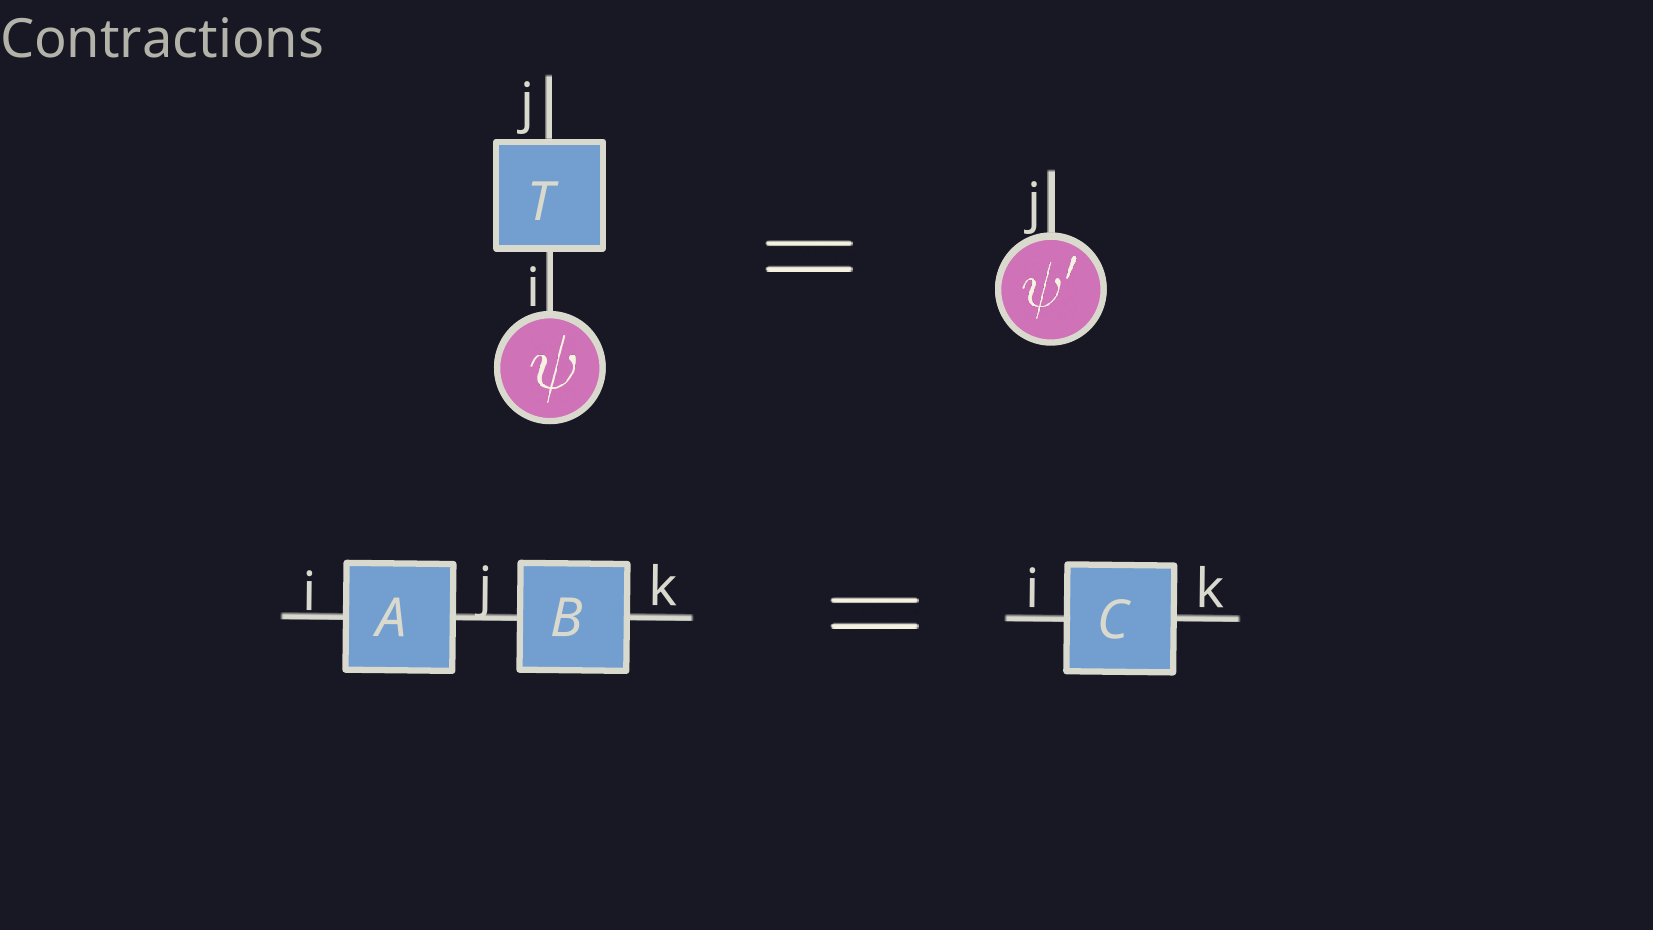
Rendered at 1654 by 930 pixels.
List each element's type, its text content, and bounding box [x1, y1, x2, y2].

text_box C [1081, 572, 1153, 660]
text_box j [1013, 155, 1060, 242]
picture [510, 613, 520, 621]
text_box [519, 562, 628, 671]
picture [530, 335, 576, 403]
text_box j [505, 55, 552, 142]
text_box B [534, 571, 606, 658]
text_box [497, 314, 603, 422]
picture [452, 613, 463, 620]
text_box Contractions [0, 0, 1624, 75]
picture [279, 612, 288, 619]
text_box [496, 141, 604, 249]
picture [1022, 255, 1077, 319]
picture [830, 597, 919, 629]
text_box T [512, 155, 583, 242]
picture [626, 613, 633, 620]
text_box i [287, 544, 334, 632]
text_box i [1010, 622, 1057, 628]
text_box k [633, 539, 693, 627]
picture [333, 613, 346, 620]
text_box j [463, 539, 511, 627]
text_box [1066, 564, 1175, 673]
text_box i [512, 241, 557, 327]
text_box k [1180, 541, 1240, 628]
picture [765, 240, 853, 272]
text_box i [1010, 541, 1058, 614]
text_box A [360, 571, 432, 658]
text_box [998, 236, 1104, 343]
text_box [345, 562, 454, 671]
picture [1173, 614, 1180, 622]
picture [1003, 614, 1073, 622]
